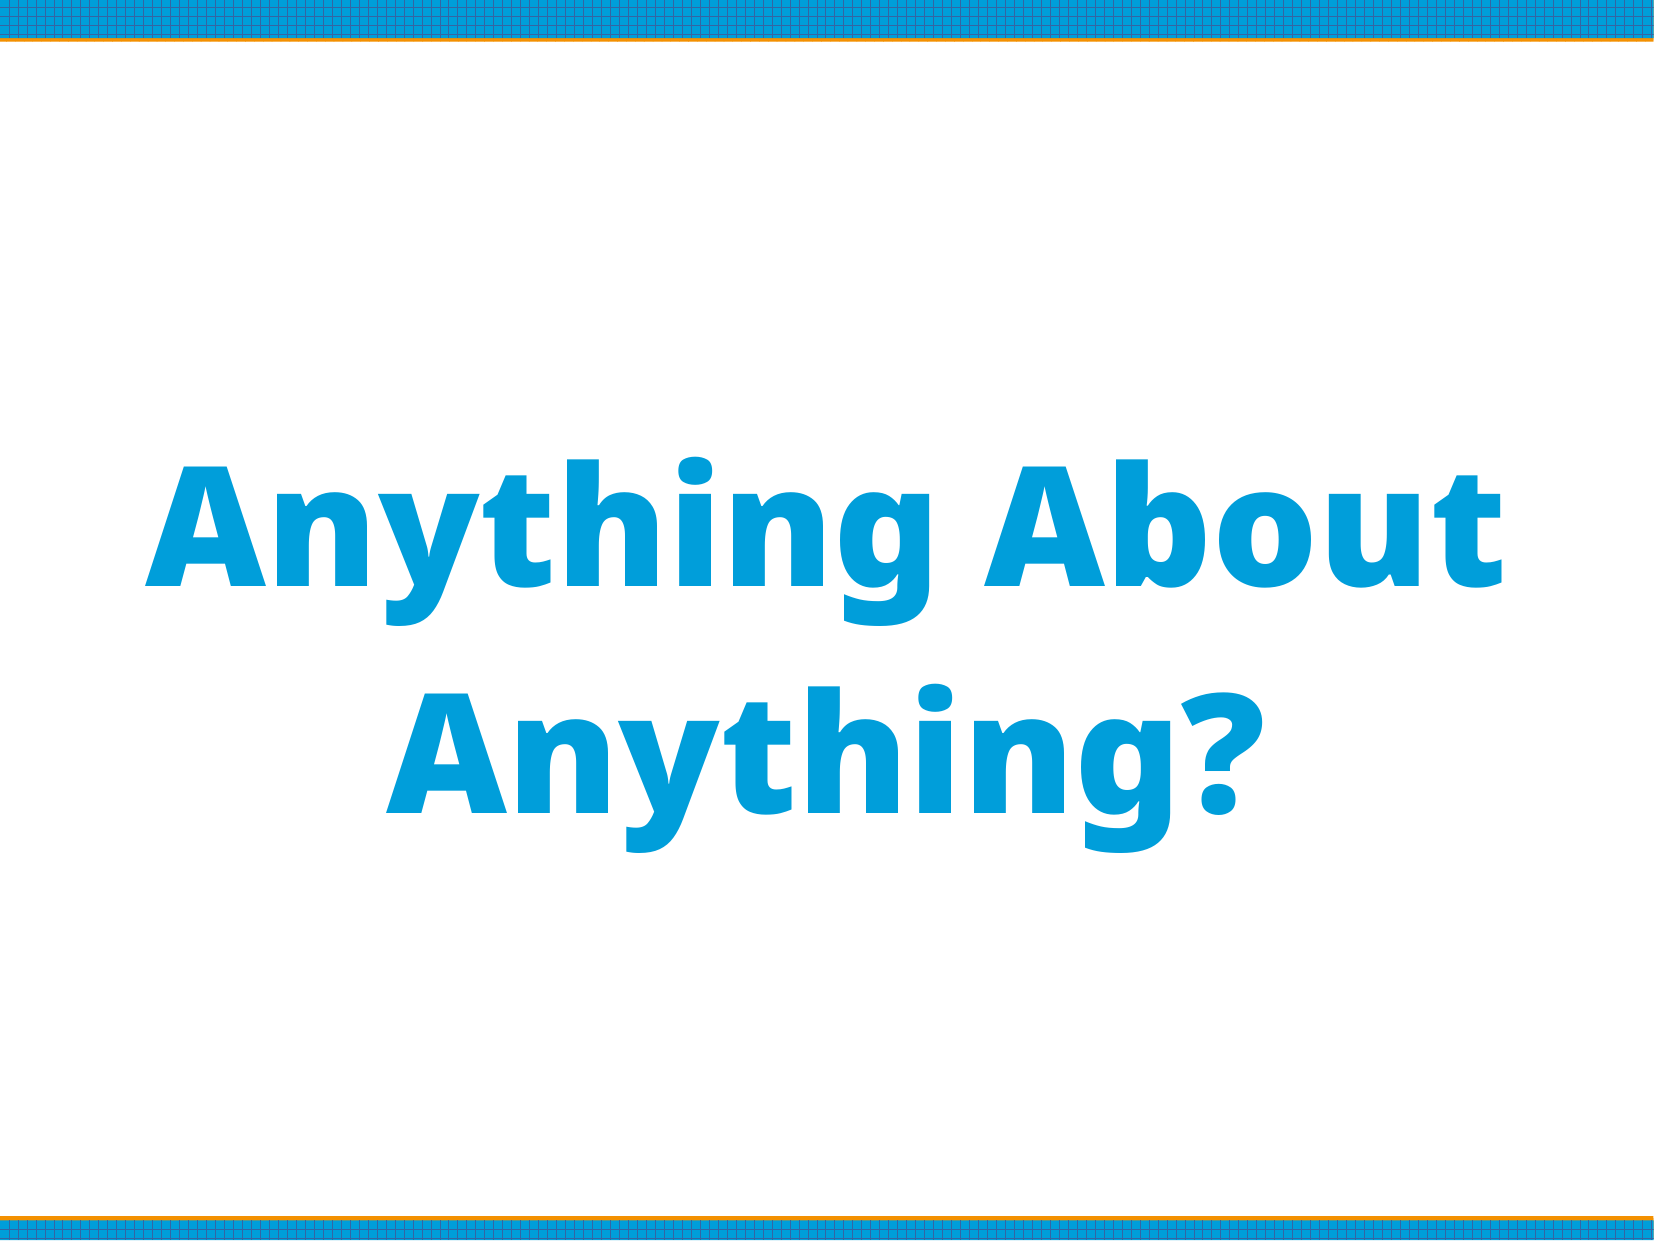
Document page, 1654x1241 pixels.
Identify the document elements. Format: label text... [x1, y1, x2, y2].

subtitle Anything About Anything? [88, 59, 1565, 1211]
